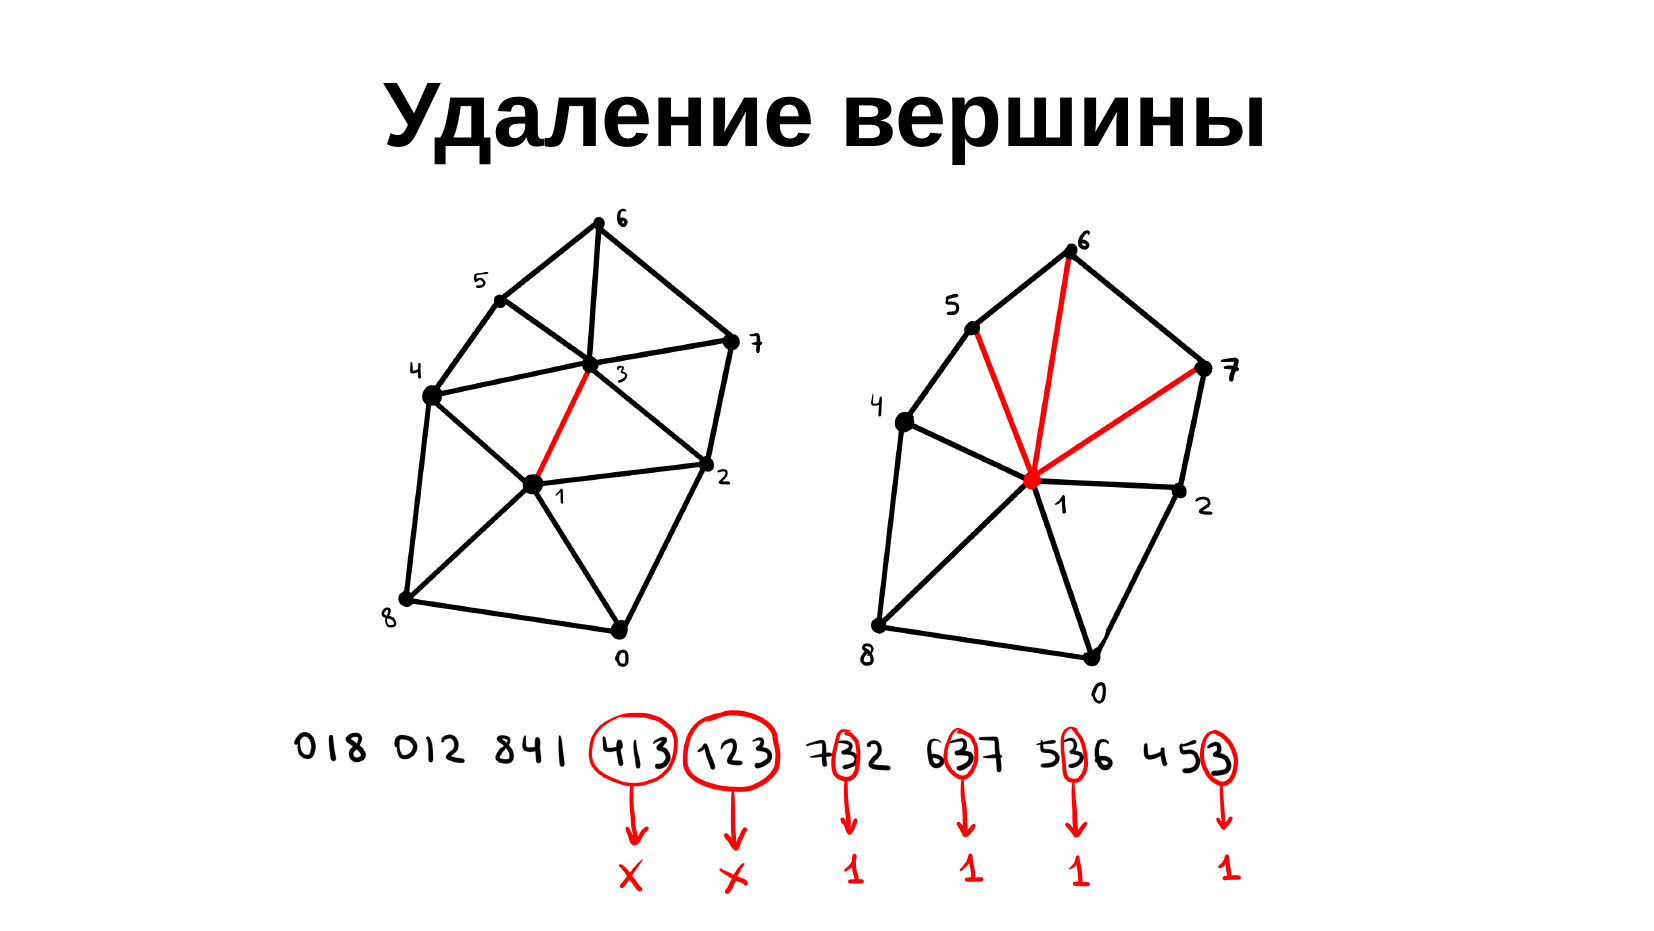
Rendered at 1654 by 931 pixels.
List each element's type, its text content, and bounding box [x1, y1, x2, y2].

title Удаление вершины [82, 37, 1571, 193]
picture [262, 206, 1265, 901]
